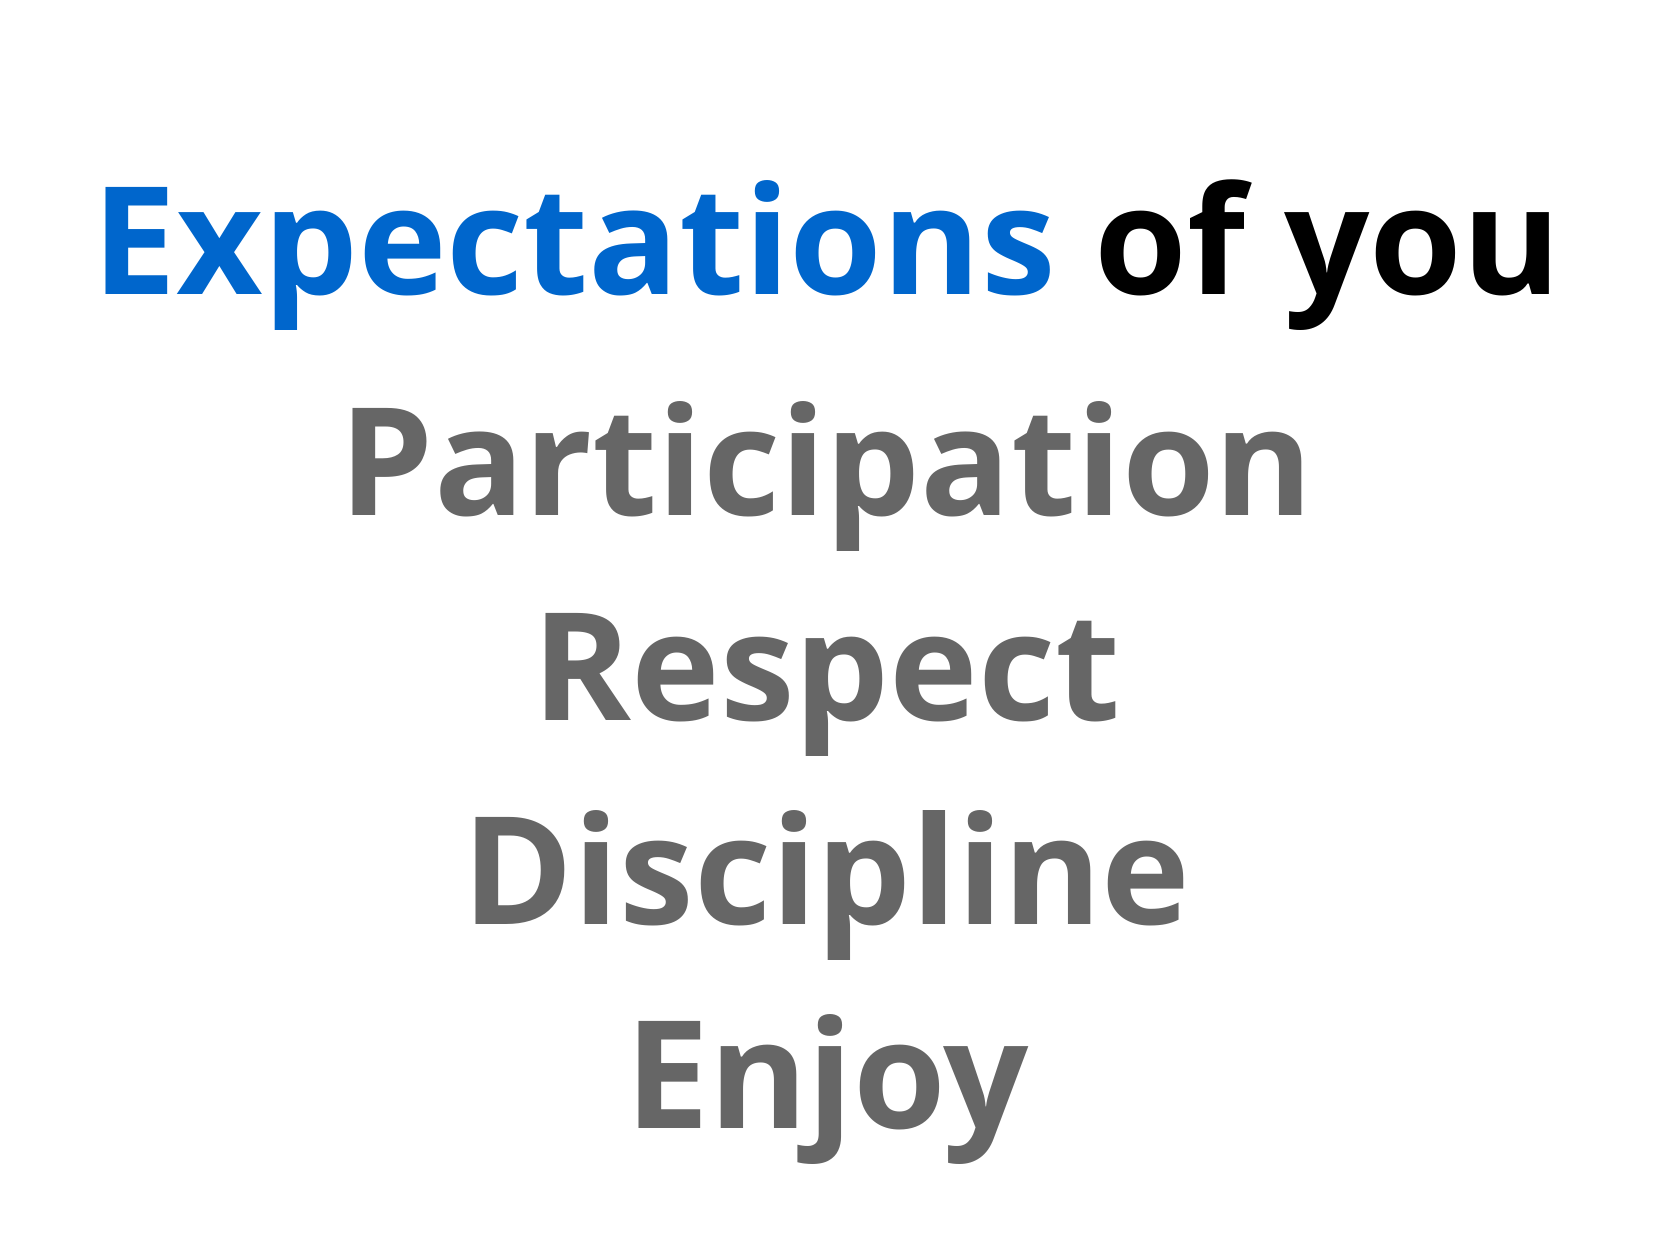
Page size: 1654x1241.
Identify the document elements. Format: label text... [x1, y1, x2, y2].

title Expectations of you [59, 59, 1595, 324]
subtitle Participation Respect Discipline Enjoy [59, 324, 1595, 1204]
